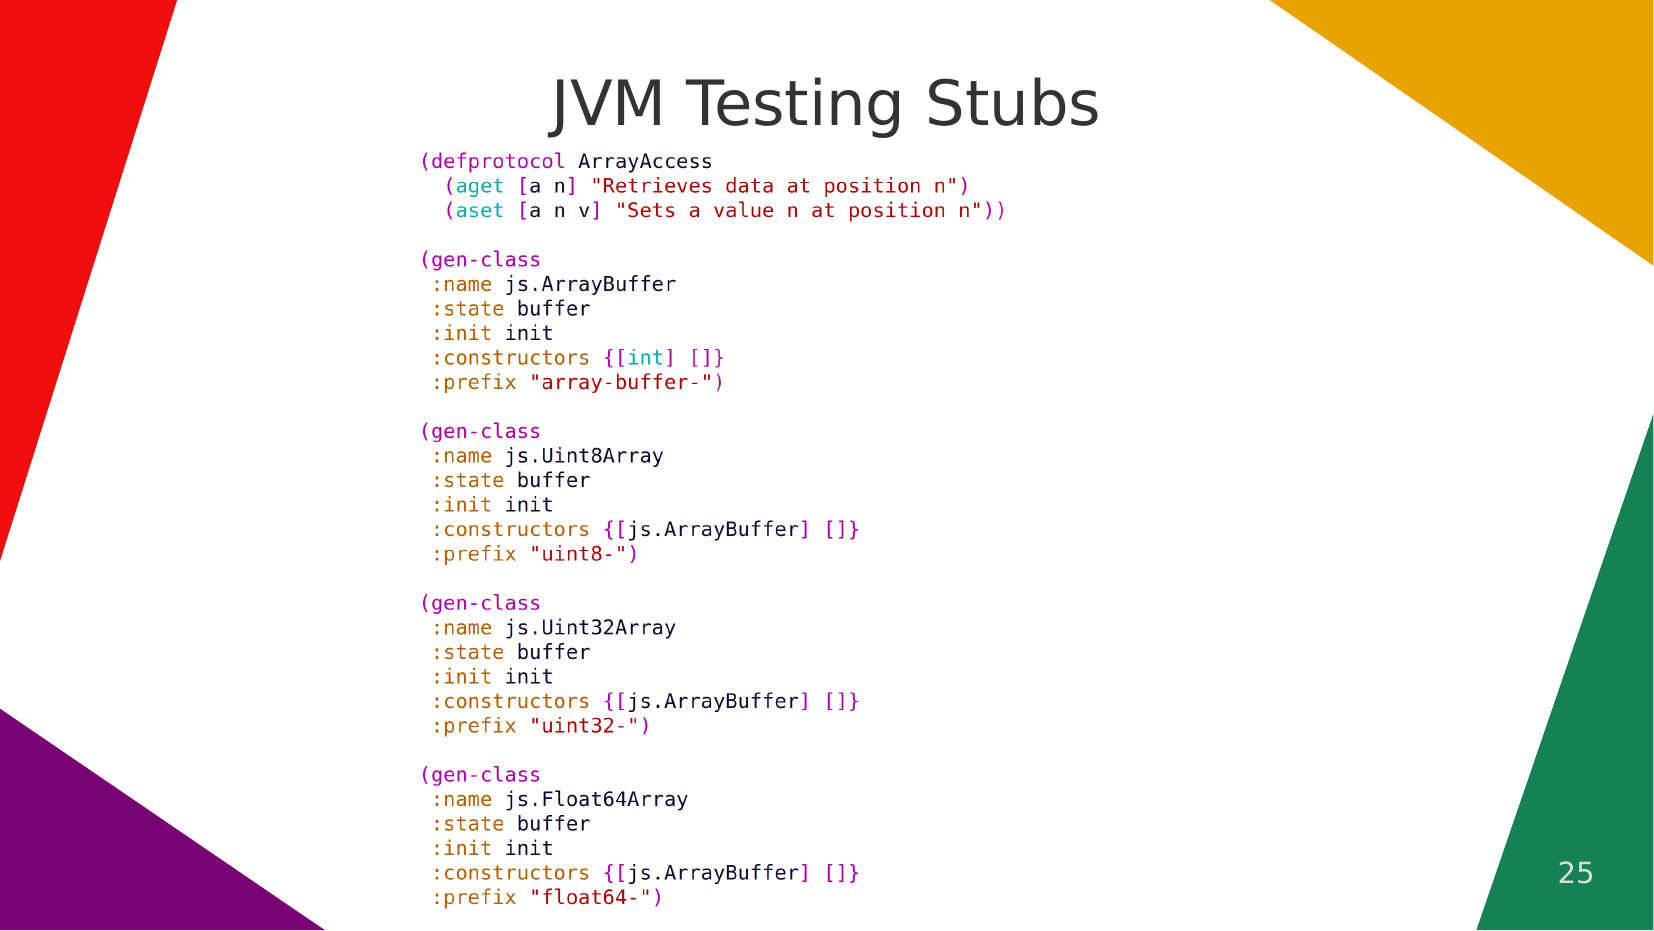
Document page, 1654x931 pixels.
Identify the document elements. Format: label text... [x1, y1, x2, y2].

picture [419, 149, 1201, 919]
title JVM Testing Stubs [118, 29, 1536, 178]
